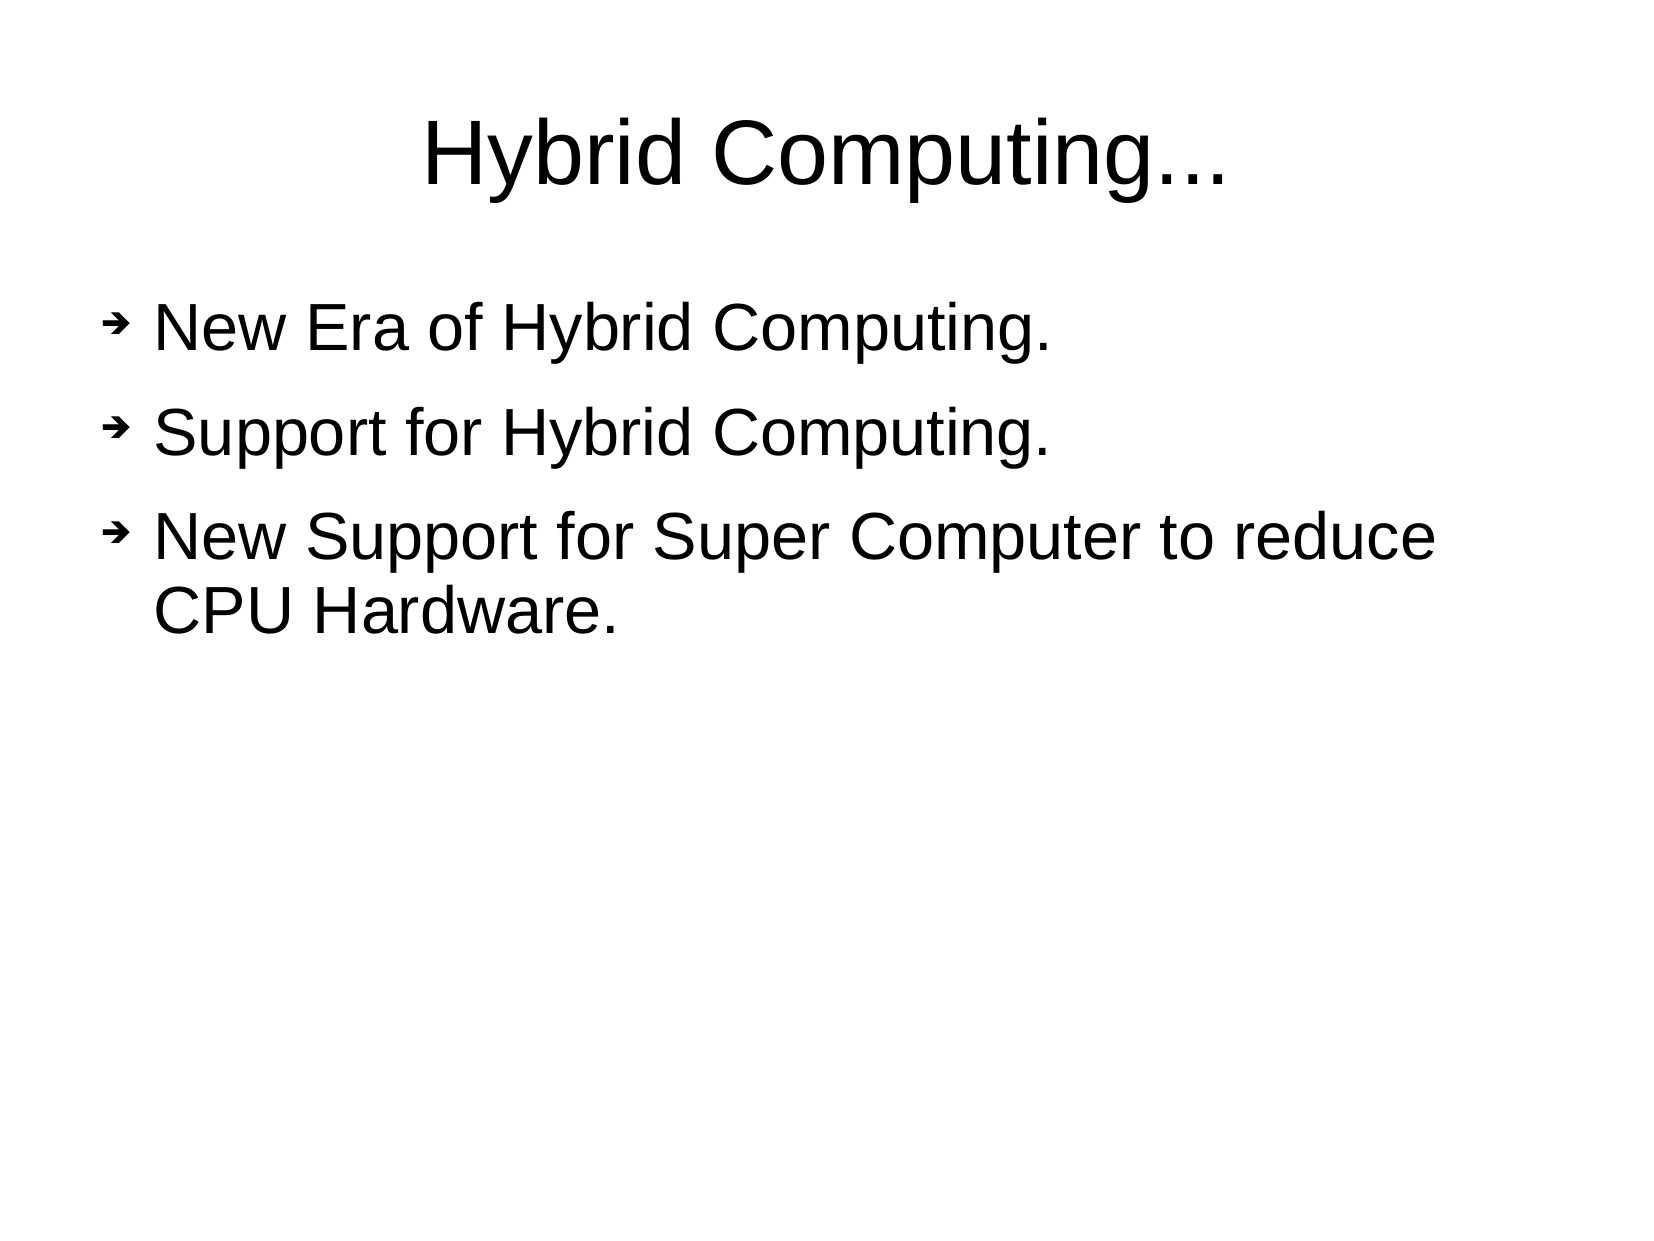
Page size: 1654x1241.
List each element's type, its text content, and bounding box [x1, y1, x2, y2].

title Hybrid Computing... [82, 49, 1571, 257]
list New Era of Hybrid Computing. Support for Hybrid Computing. New Support for Super Computer to reduce CPU Hardware. [82, 290, 1571, 1010]
